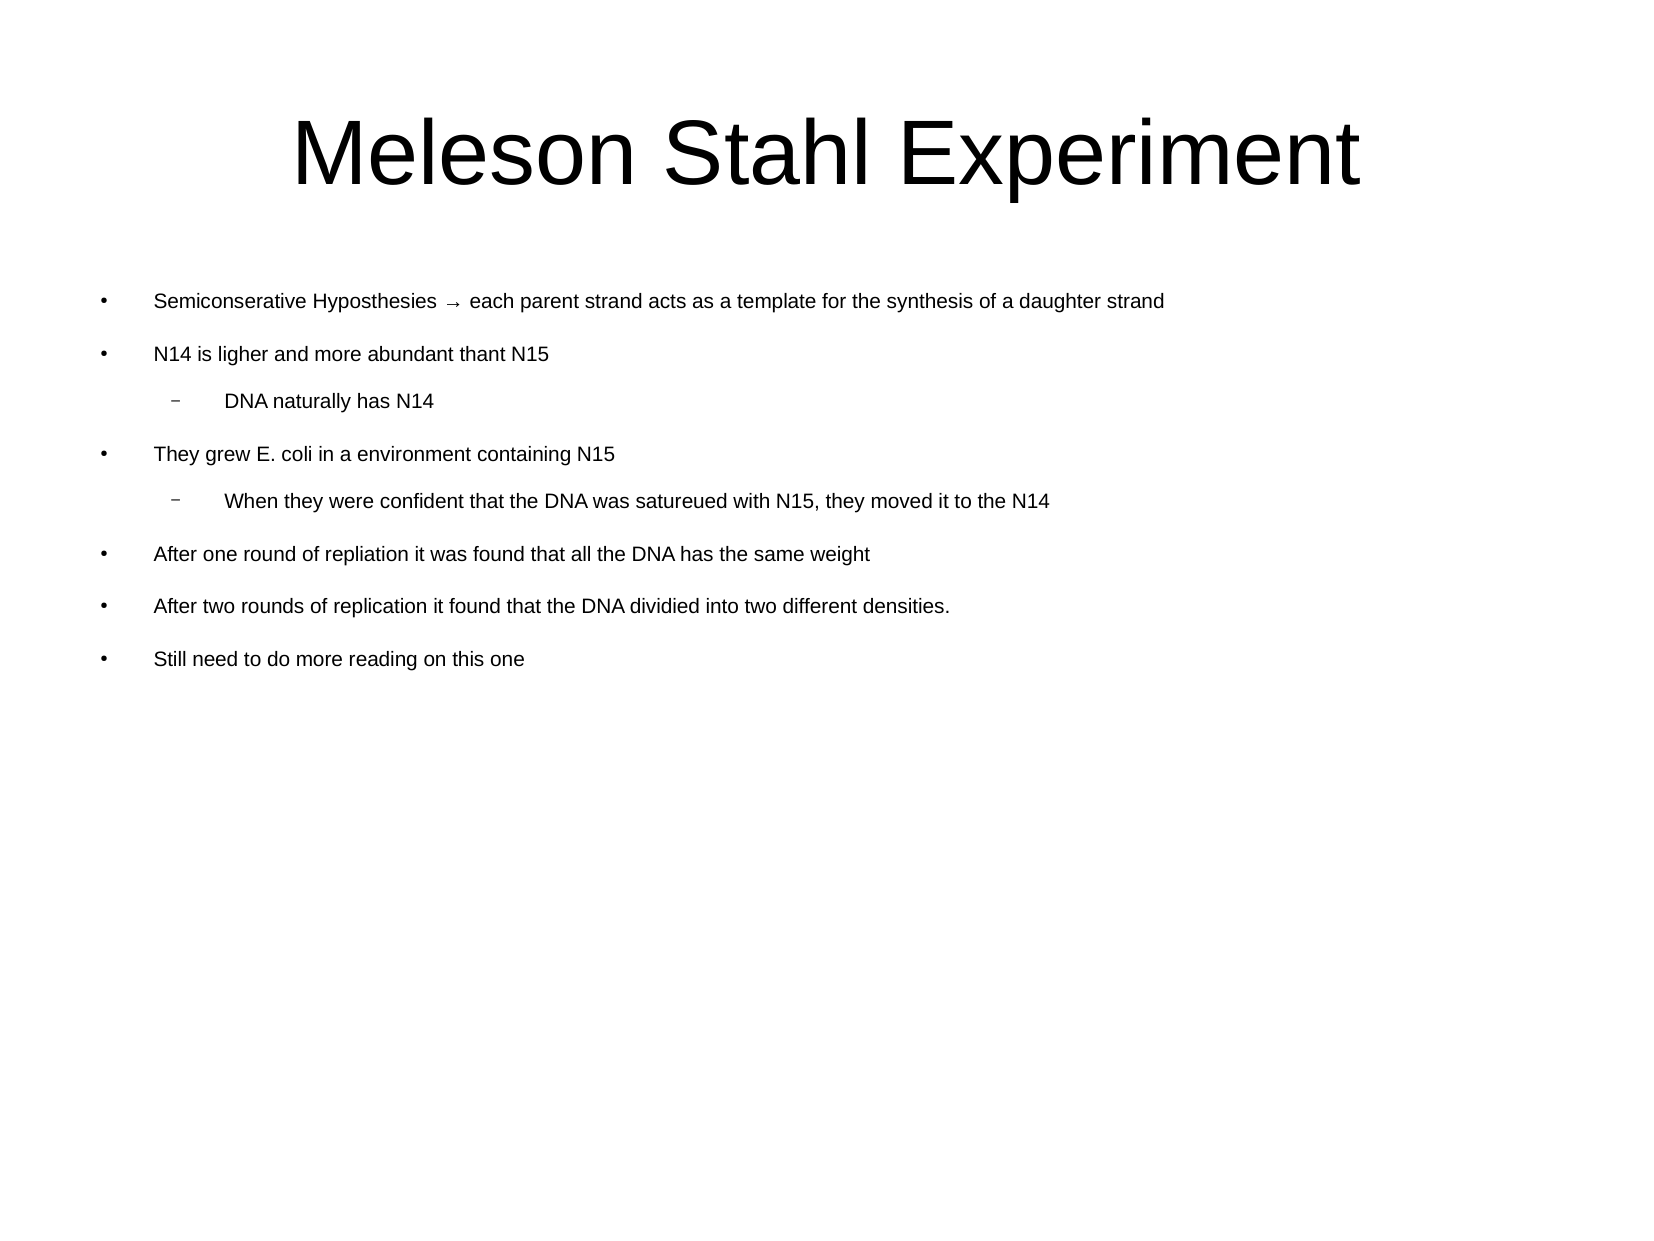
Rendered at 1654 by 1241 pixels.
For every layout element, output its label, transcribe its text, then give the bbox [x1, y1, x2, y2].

title Meleson Stahl Experiment [82, 49, 1571, 257]
list Semiconserative Hyposthesies → each parent strand acts as a template for the synthesis of a daughter strand N14 is ligher and more abundant thant N15 DNA naturally has N14 They grew E. coli in a environment containing N15 When they were confident that the DNA was satureued with N15, they moved it to the N14 After one round of repliation it was found that all the DNA has the same weight After two rounds of replication it found that the DNA dividied into two different densities. Still need to do more reading on this one [82, 290, 1571, 1205]
